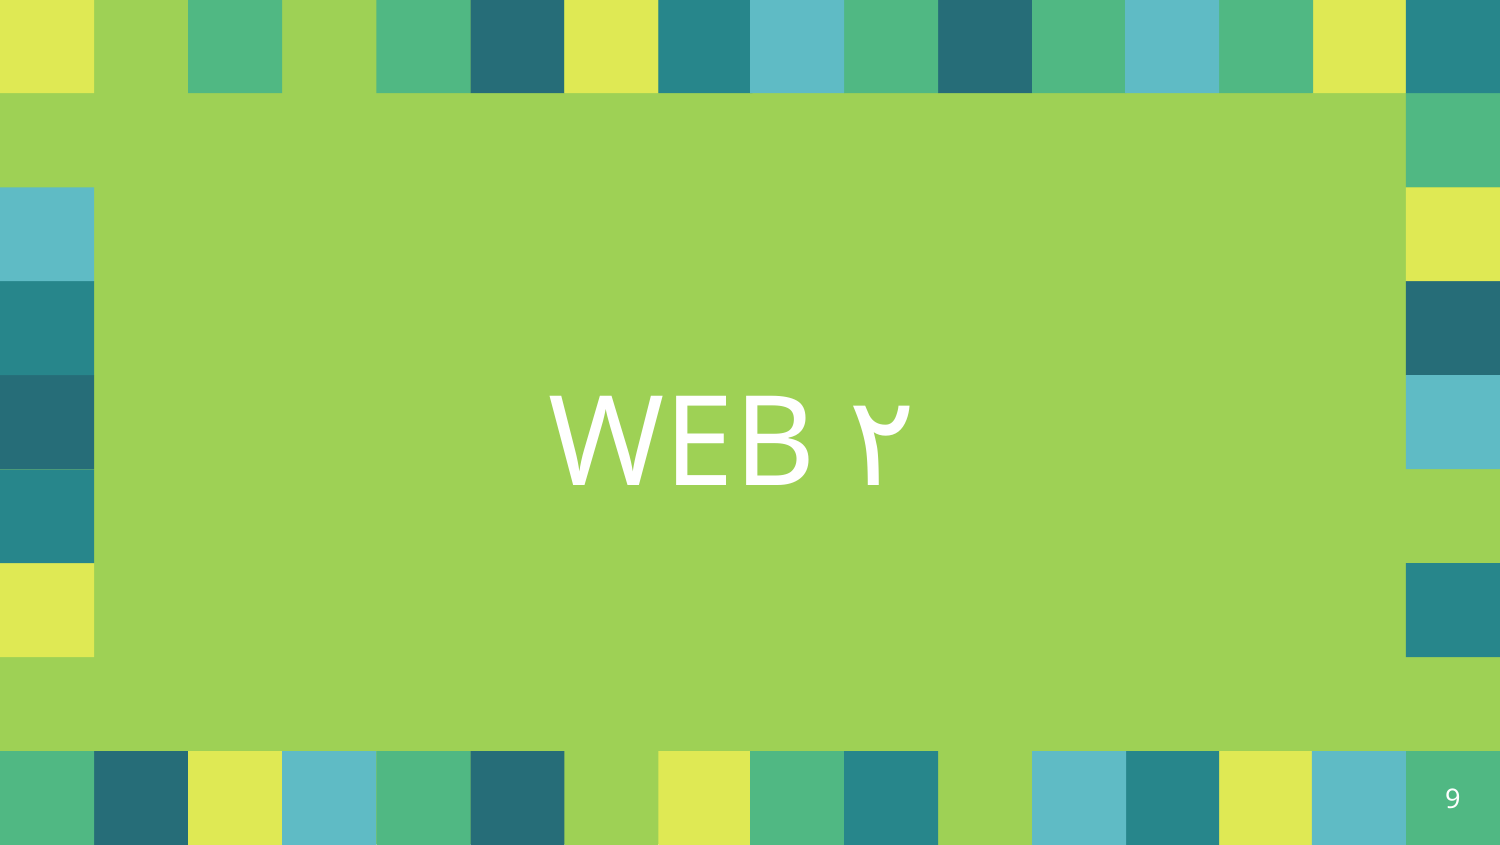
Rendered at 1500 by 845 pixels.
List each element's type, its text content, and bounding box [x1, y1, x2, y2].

title WEB ۲ [210, 334, 1254, 526]
slide_number 9 [1405, 750, 1500, 845]
